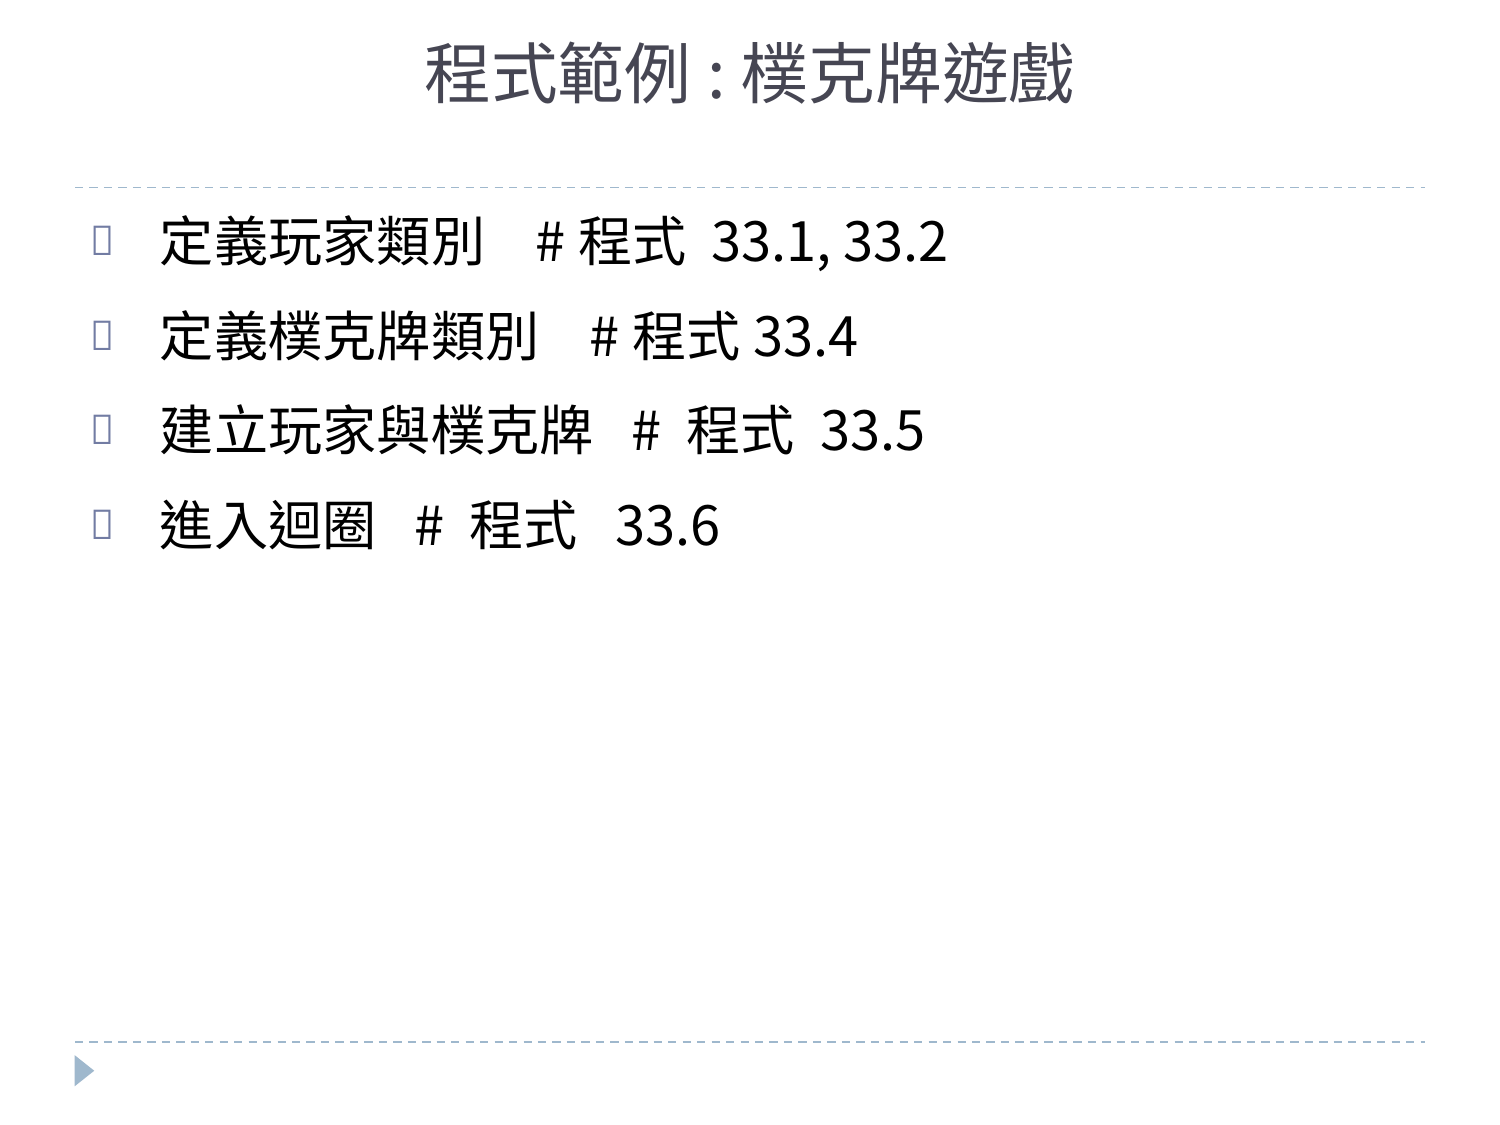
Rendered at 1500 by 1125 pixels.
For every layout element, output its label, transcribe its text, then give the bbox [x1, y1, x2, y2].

list 定義玩家類別 #程式 33.1, 33.2 定義樸克牌類別 #程式33.4 建立玩家與樸克牌 # 程式 33.5 進入迴圈 # 程式 33.6 [75, 200, 1425, 1010]
title 程式範例:樸克牌遊戲 [75, 24, 1425, 188]
